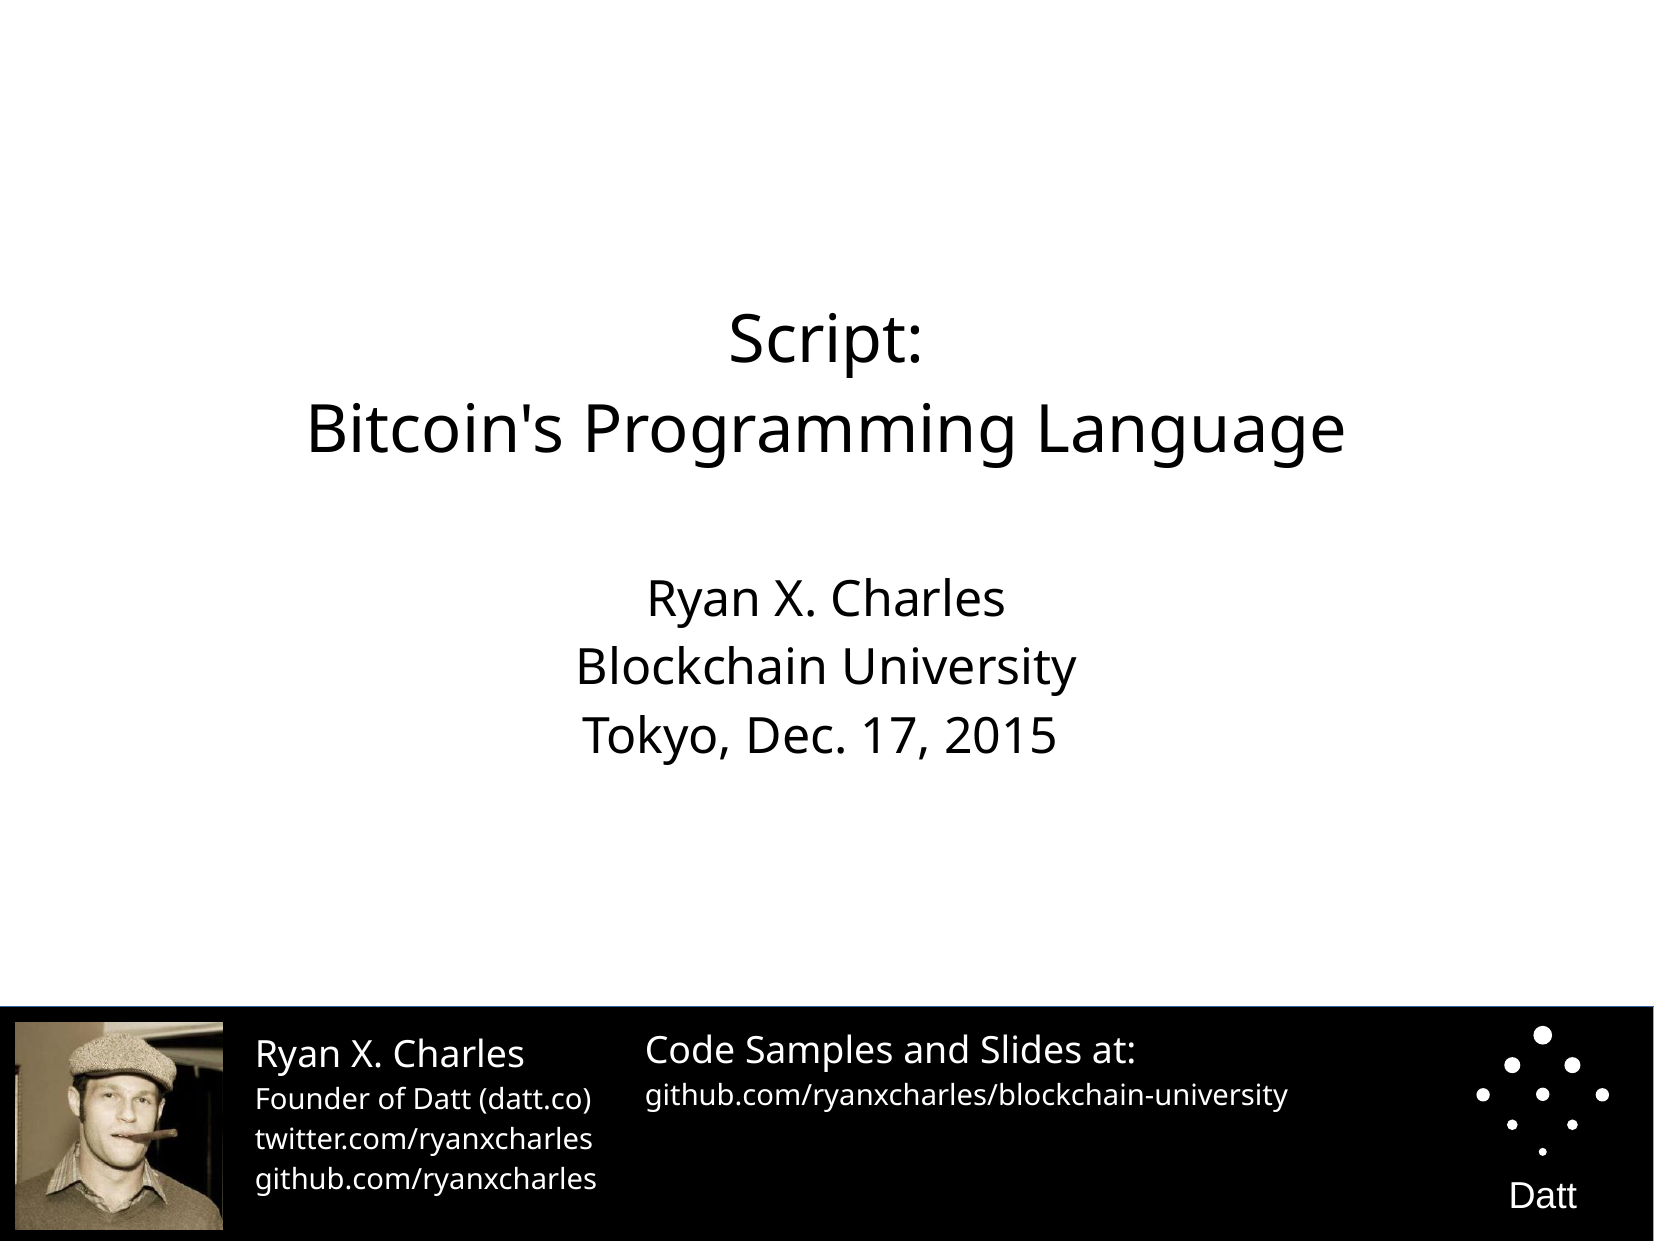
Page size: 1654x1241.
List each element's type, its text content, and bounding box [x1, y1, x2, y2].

text_box Datt [1452, 1167, 1633, 1241]
text_box Ryan X. Charles Founder of Datt (datt.co) twitter.com/ryanxcharles github.com/ryanxcharles [240, 1020, 976, 1241]
subtitle Script: Bitcoin's Programming Language Ryan X. Charles Blockchain University Tokyo, Dec. 17, 2015 [82, 49, 1571, 1010]
text_box [0, 1006, 1654, 1241]
picture [15, 1022, 223, 1231]
picture [1475, 1023, 1611, 1159]
text_box Code Samples and Slides at: github.com/ryanxcharles/blockchain-university [630, 1015, 1403, 1156]
